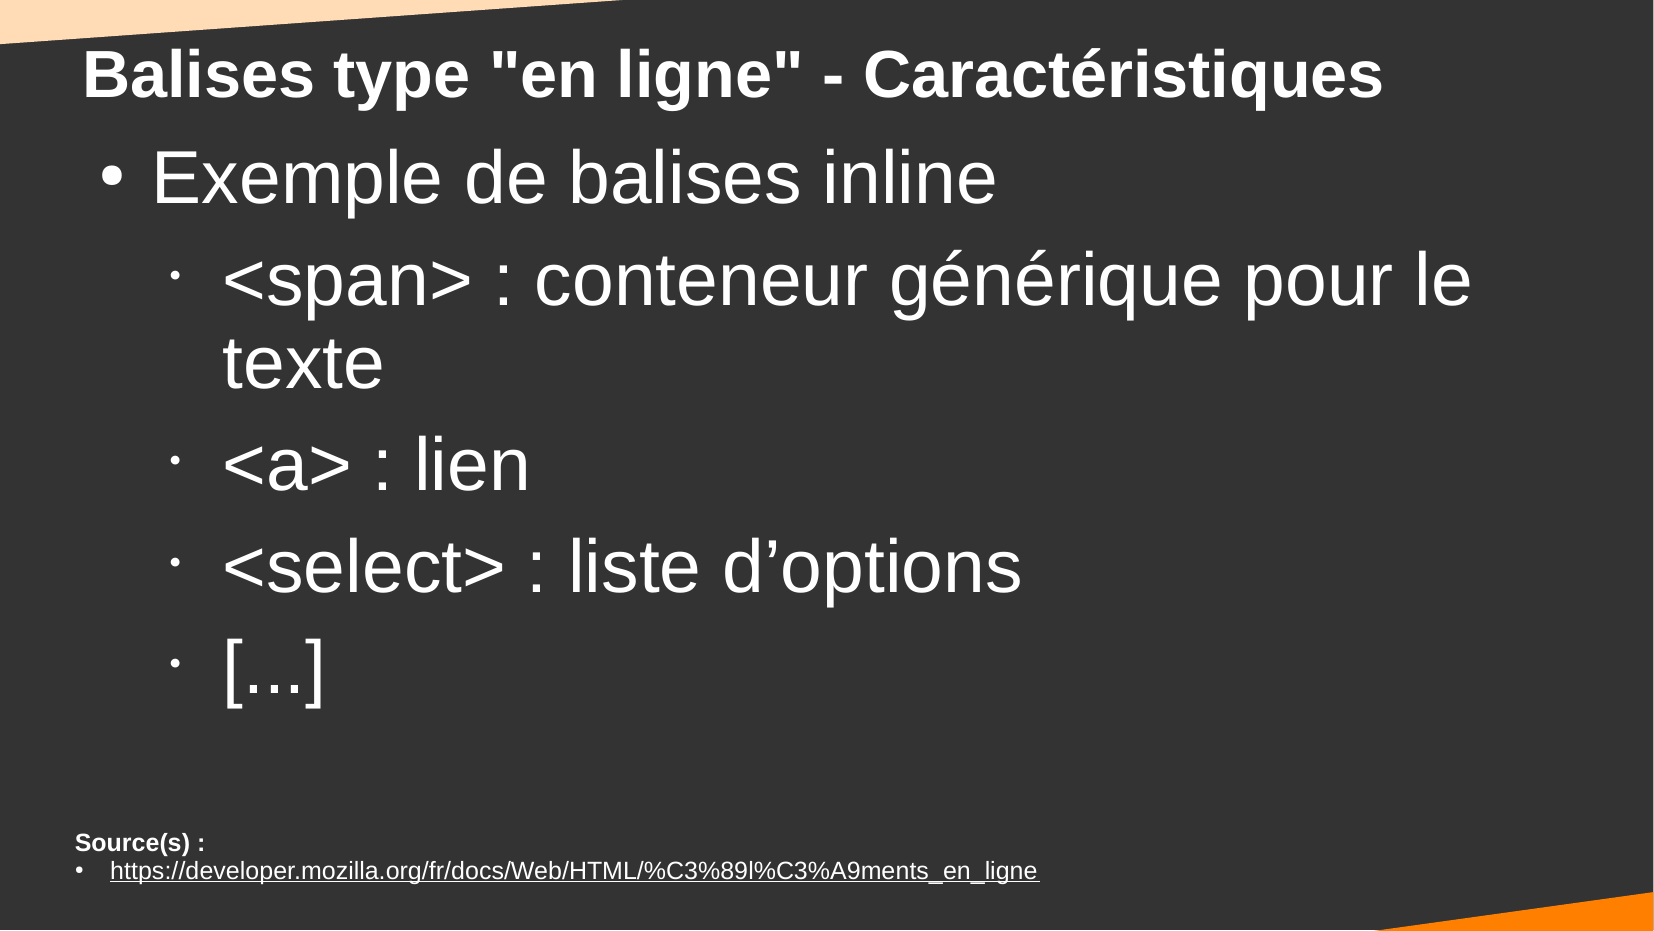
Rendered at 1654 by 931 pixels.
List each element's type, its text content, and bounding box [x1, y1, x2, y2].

text_box Source(s) : https://developer.mozilla.org/fr/docs/Web/HTML/%C3%89l%C3%A9ments_en_ligne [59, 821, 1546, 920]
title Balises type "en ligne" - Caractéristiques [82, 37, 1571, 122]
text_box [0, 0, 623, 45]
list Exemple de balises inline <span> : conteneur générique pour le texte <a> : lien <select> : liste d’options [...] [80, 135, 1620, 807]
text_box [1373, 892, 1654, 931]
